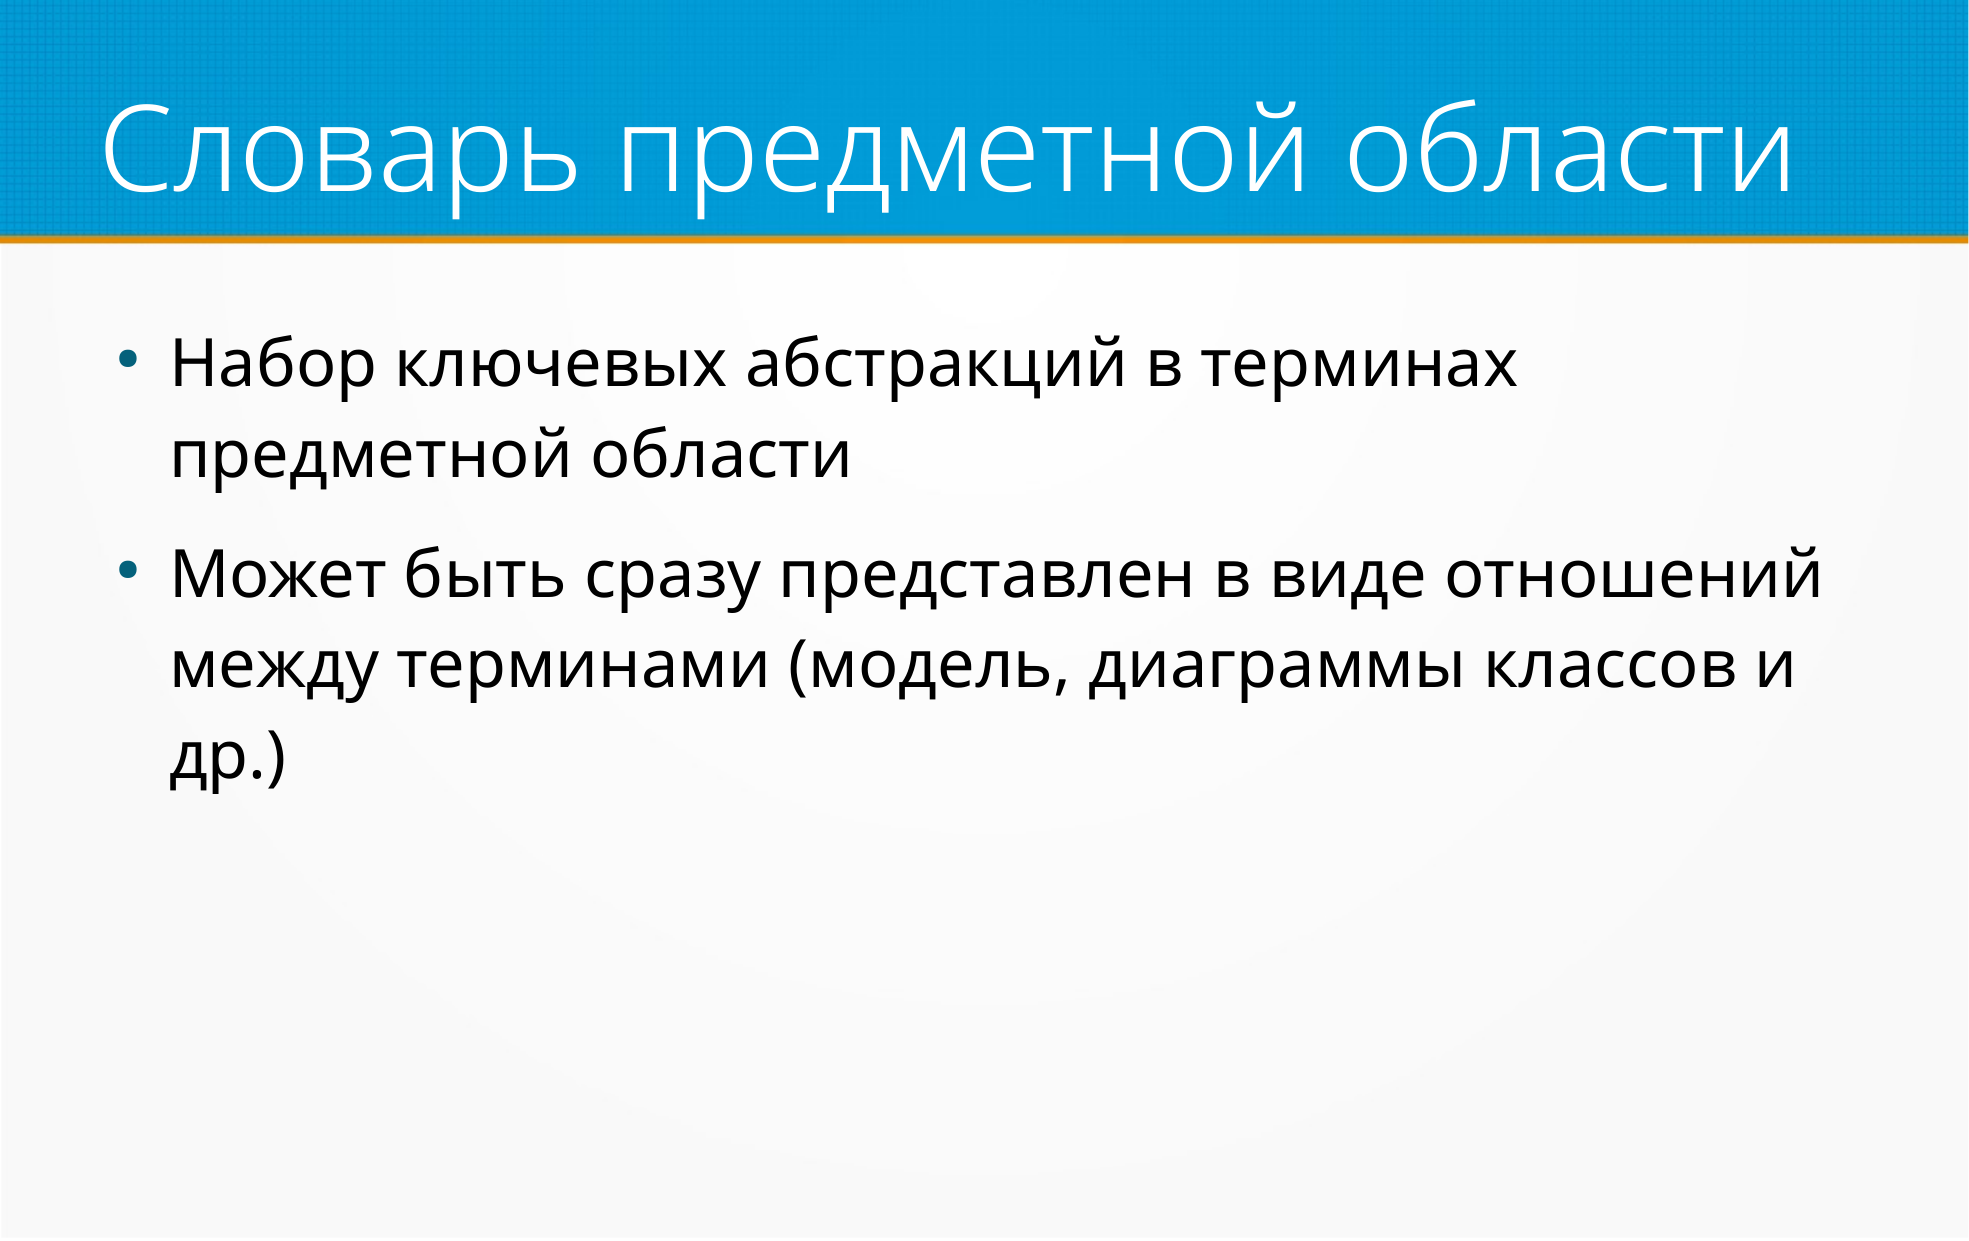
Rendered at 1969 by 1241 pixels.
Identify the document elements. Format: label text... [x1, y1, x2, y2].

title Словарь предметной области [98, 19, 1870, 227]
list Набор ключевых абстракций в терминах предметной области Может быть сразу представлен в виде отношений между терминами (модель, диаграммы классов и др.) [98, 315, 1861, 1081]
picture [0, 233, 1969, 1241]
